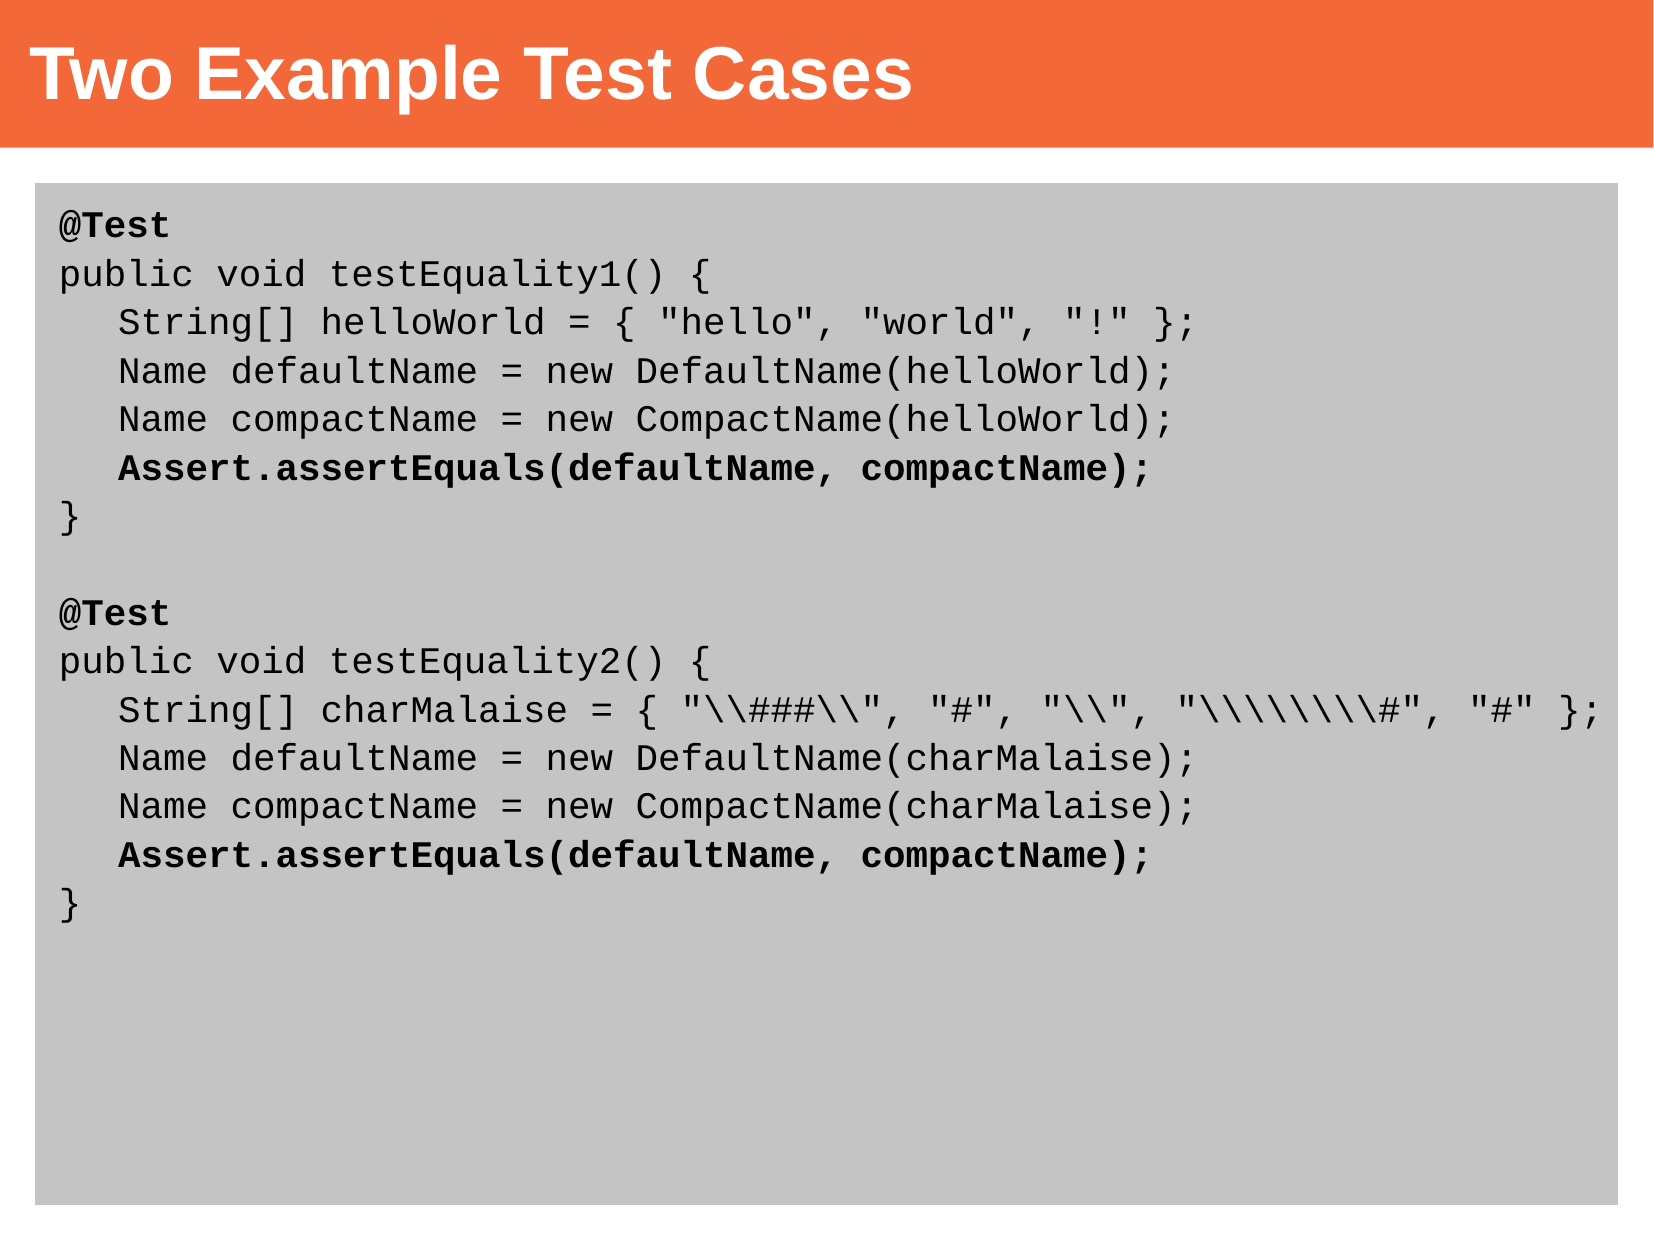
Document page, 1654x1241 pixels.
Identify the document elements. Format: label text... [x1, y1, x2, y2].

text_box @Test public void testEquality1() { String[] helloWorld = { "hello", "world", "!" }; Name defaultName = new DefaultName(helloWorld); Name compactName = new CompactName(helloWorld); Assert.assertEquals(defaultName, compactName); } @Test public void testEquality2() { String[] charMalaise = { "\\###\\", "#", "\\", "\\\\\\\\#", "#" }; Name defaultName = new DefaultName(charMalaise); Name compactName = new CompactName(charMalaise); Assert.assertEquals(defaultName, compactName); } [29, 177, 1625, 1211]
title Two Example Test Cases [0, 0, 1654, 148]
